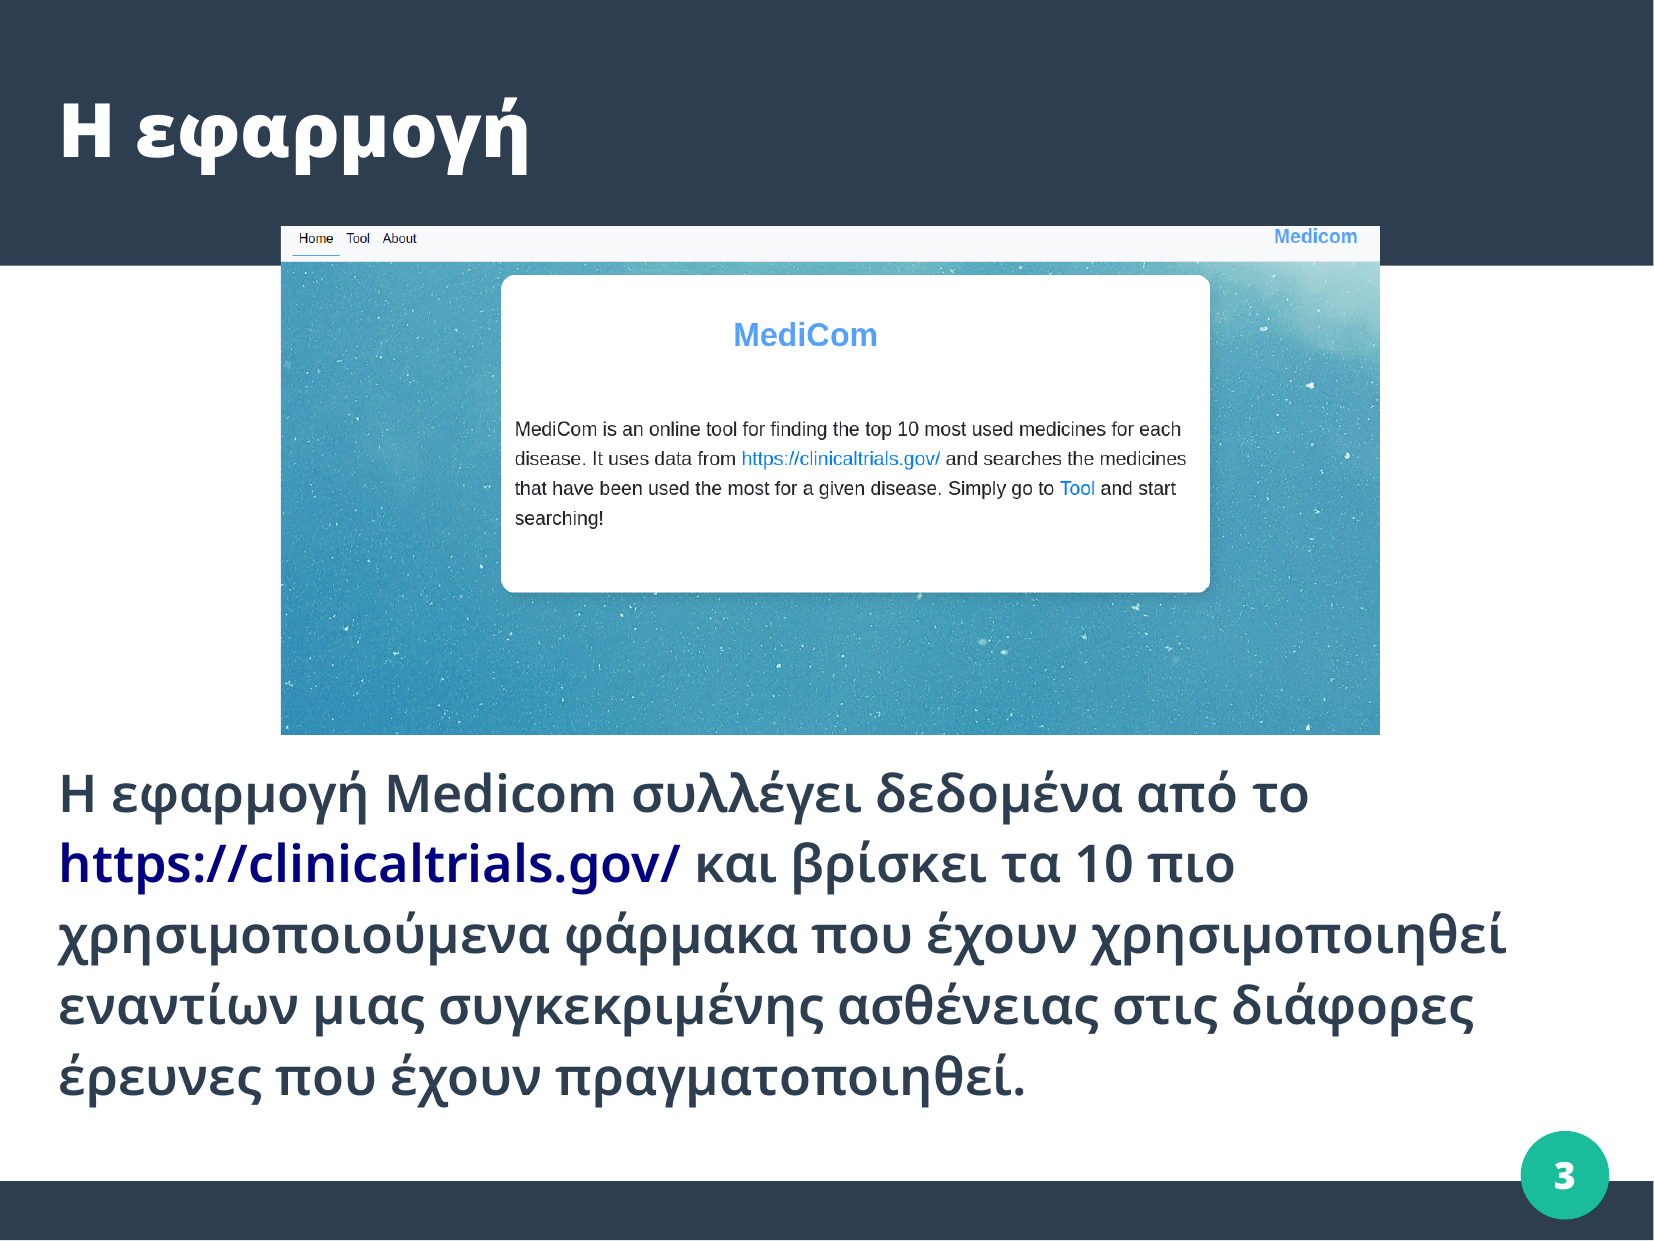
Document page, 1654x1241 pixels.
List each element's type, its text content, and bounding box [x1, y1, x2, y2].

title Η εφαρμογή [59, 49, 1595, 207]
list Η εφαρμογή Medicom συλλέγει δεδομένα από το https://clinicaltrials.gov/ και βρίσκει τα 10 πιο χρησιμοποιούμενα φάρμακα που έχουν χρησιμοποιηθεί εναντίων μιας συγκεκριμένης ασθένειας στις διάφορες έρευνες που έχουν πραγματοποιηθεί. [59, 756, 1595, 1151]
picture [280, 226, 1381, 736]
